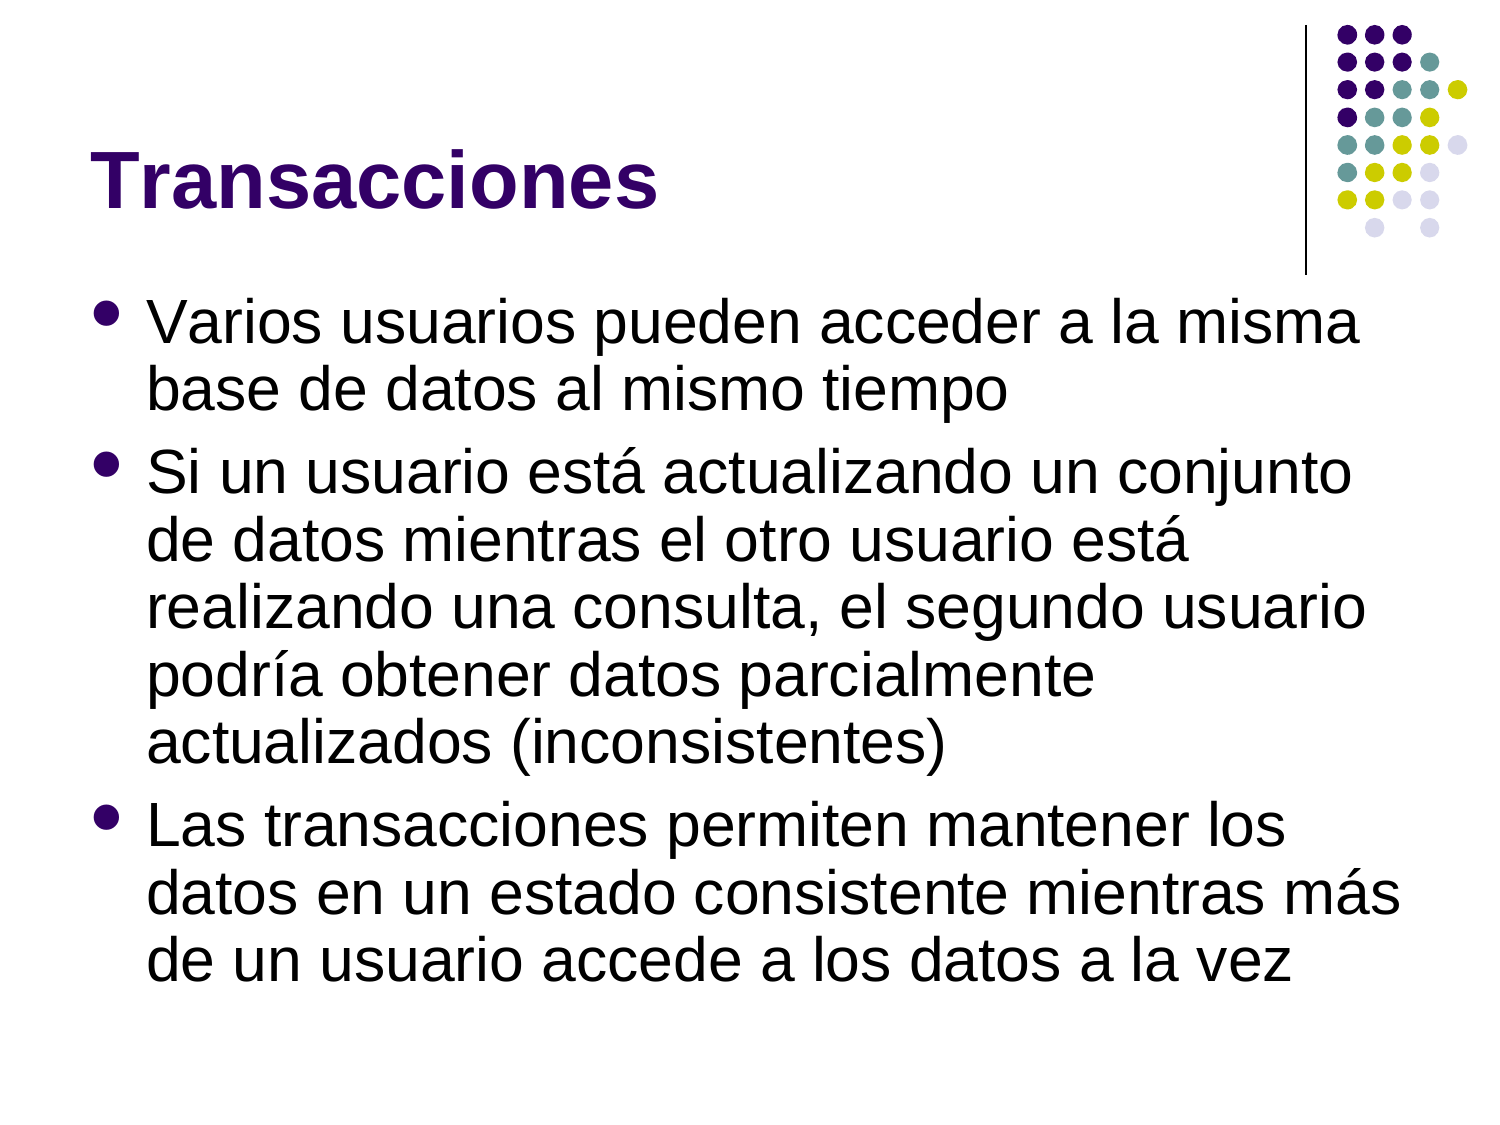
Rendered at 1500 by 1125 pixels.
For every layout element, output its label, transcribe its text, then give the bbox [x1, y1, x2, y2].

list Varios usuarios pueden acceder a la misma base de datos al mismo tiempo Si un usuario está actualizando un conjunto de datos mientras el otro usuario está realizando una consulta, el segundo usuario podría obtener datos parcialmente actualizados (inconsistentes) Las transacciones permiten mantener los datos en un estado consistente mientras más de un usuario accede a los datos a la vez [75, 282, 1426, 1006]
title Transacciones [74, 20, 1313, 233]
